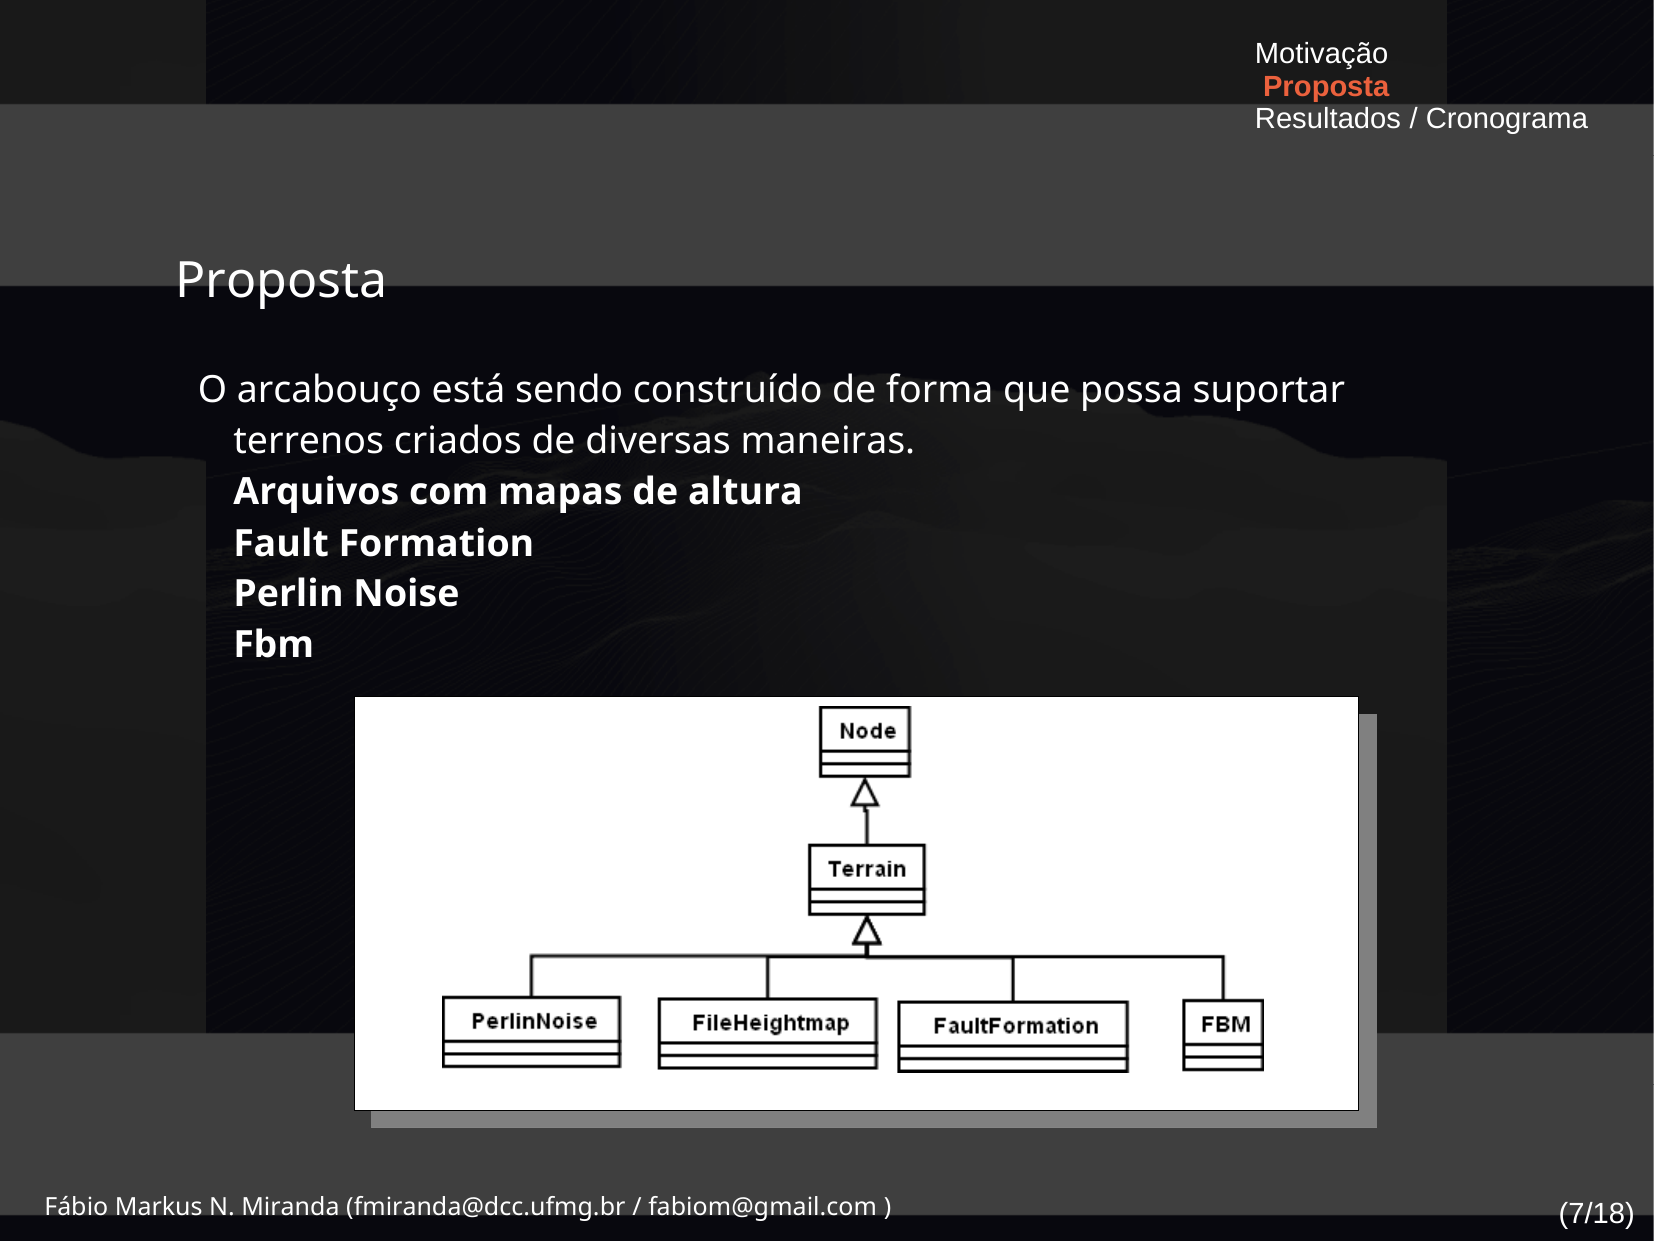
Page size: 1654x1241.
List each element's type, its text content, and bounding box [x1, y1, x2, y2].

picture [0, 0, 1654, 1241]
text_box Fábio Markus N. Miranda (fmiranda@dcc.ufmg.br / fabiom@gmail.com ) [29, 1181, 975, 1227]
text_box (7/18) [1535, 1189, 1654, 1237]
text_box Proposta O arcabouço está sendo construído de forma que possa suportar terrenos criados de diversas maneiras. Arquivos com mapas de altura Fault Formation Perlin Noise Fbm [147, 236, 1516, 1063]
text_box Motivação Proposta Resultados / Cronograma [1240, 29, 1604, 144]
text_box [354, 696, 1359, 1111]
